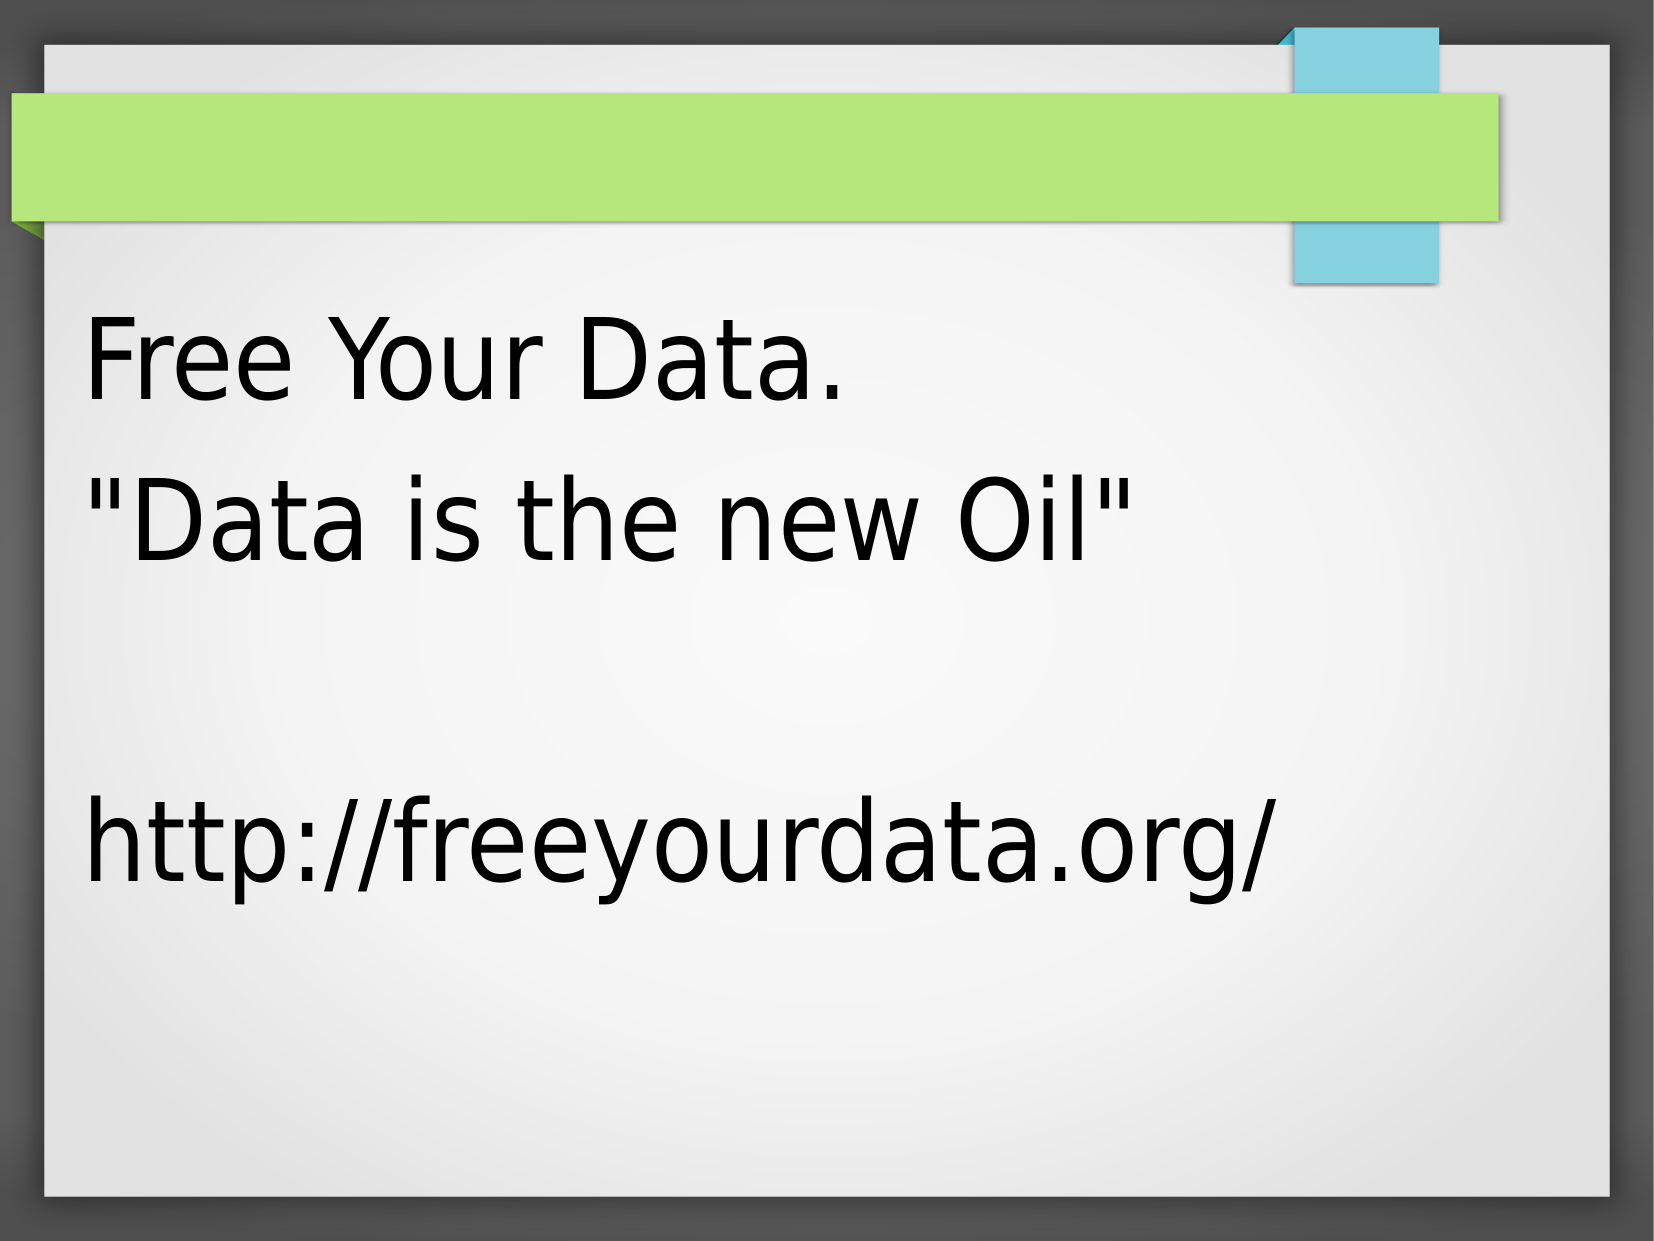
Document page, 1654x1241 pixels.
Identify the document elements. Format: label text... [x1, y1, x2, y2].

picture [0, 0, 1654, 1241]
list Free Your Data. "Data is the new Oil" http://freeyourdata.org/ [82, 295, 1571, 1015]
